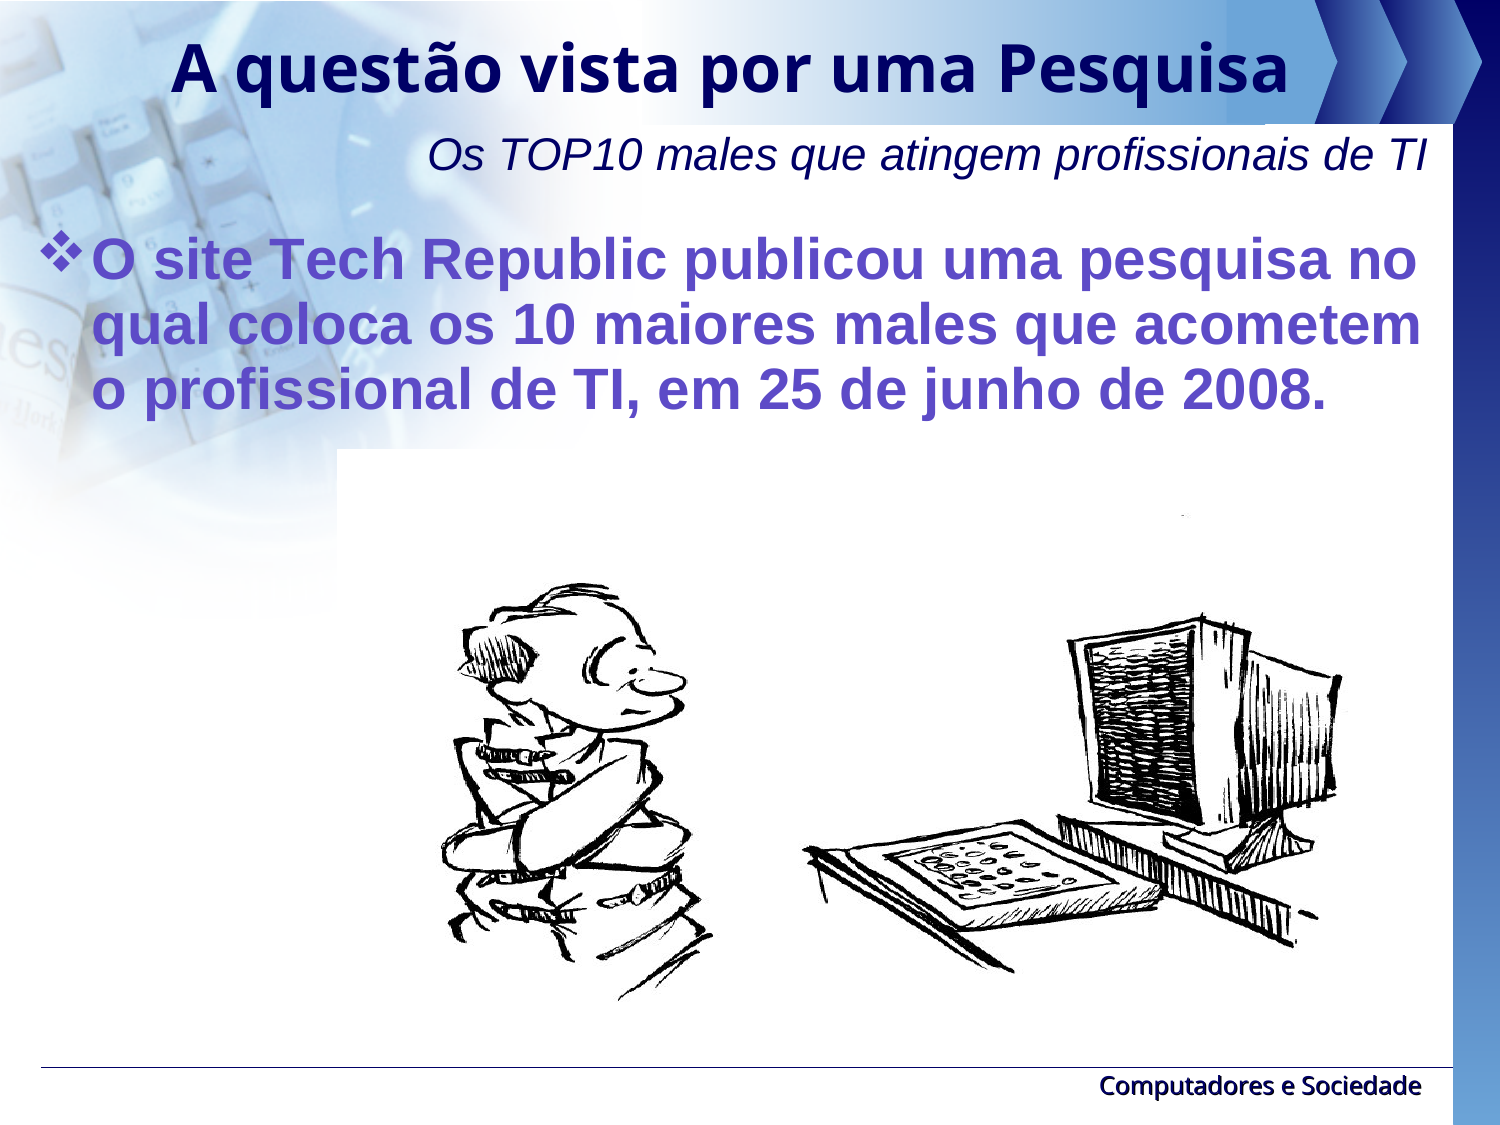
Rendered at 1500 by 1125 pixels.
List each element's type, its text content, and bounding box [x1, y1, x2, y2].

text_box Os TOP10 males que atingem profissionais de TI [412, 117, 1444, 188]
title A questão vista por uma Pesquisa [74, 0, 1388, 155]
list O site Tech Republic publicou uma pesquisa no qual coloca os 10 maiores males que acometem o profissional de TI, em 25 de junho de 2008. [35, 226, 1426, 488]
picture [337, 488, 1388, 1051]
